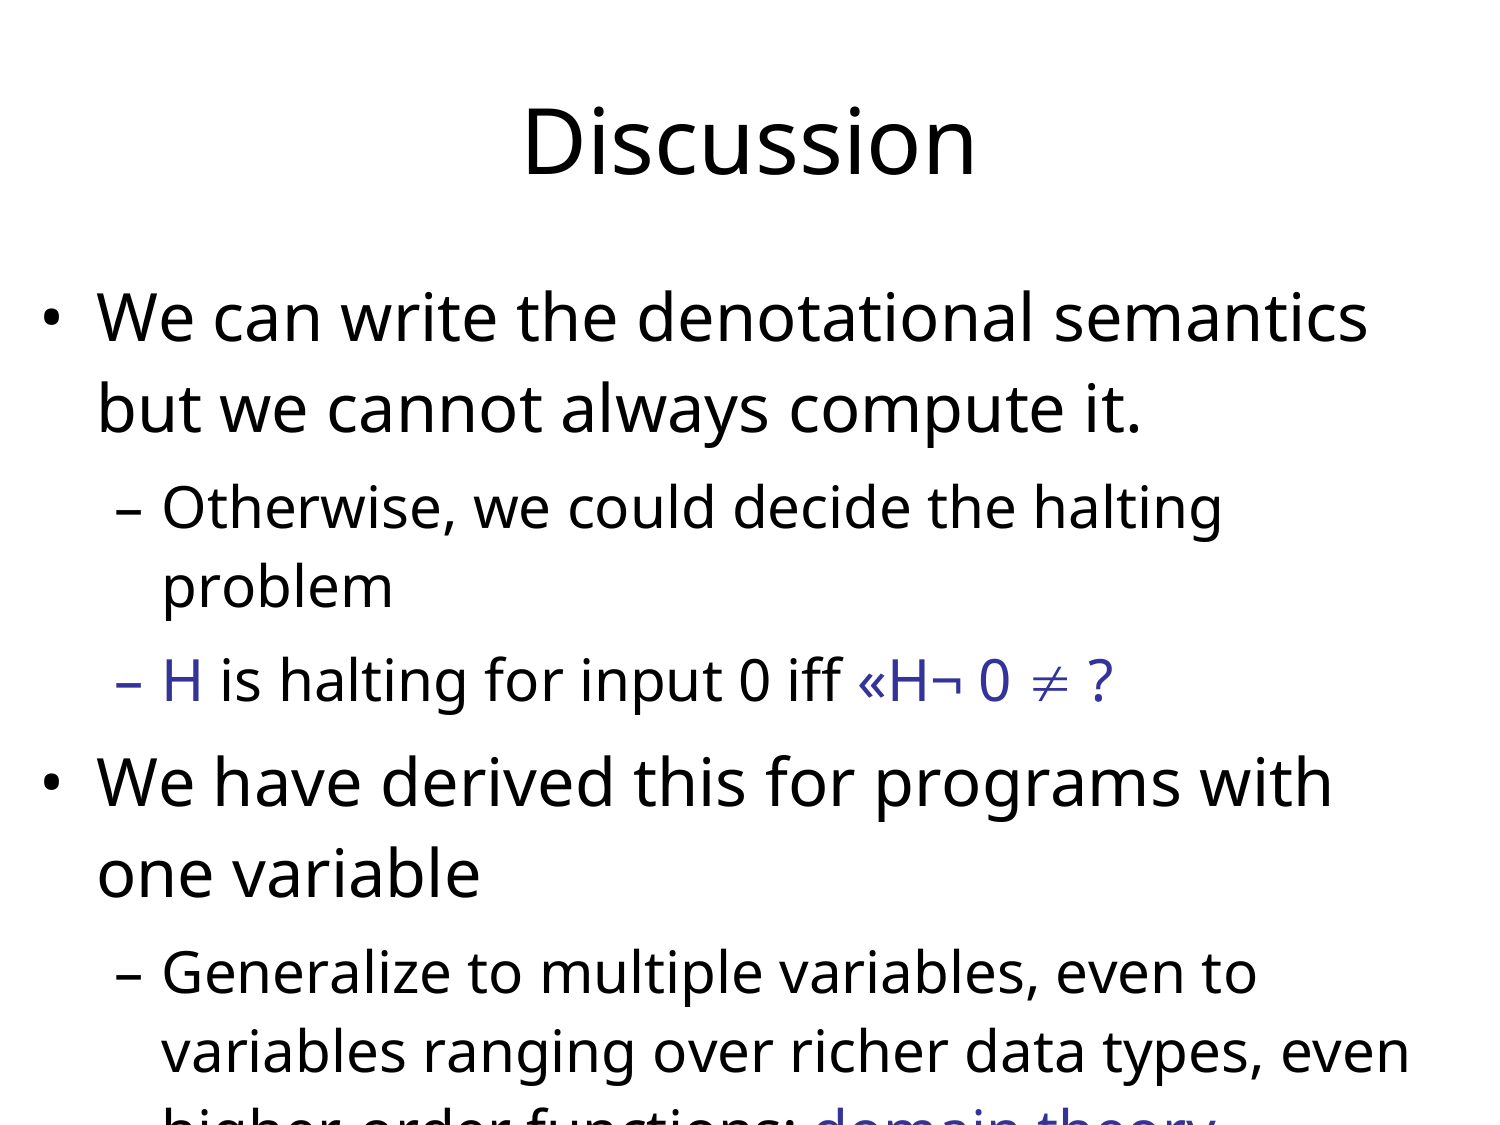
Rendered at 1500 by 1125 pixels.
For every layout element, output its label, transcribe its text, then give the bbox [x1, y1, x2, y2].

title Discussion [75, 45, 1426, 233]
list We can write the denotational semantics but we cannot always compute it. Otherwise, we could decide the halting problem H is halting for input 0 iff «H¬ 0  ? We have derived this for programs with one variable Generalize to multiple variables, even to variables ranging over richer data types, even higher-order functions: domain theory [24, 262, 1476, 1088]
